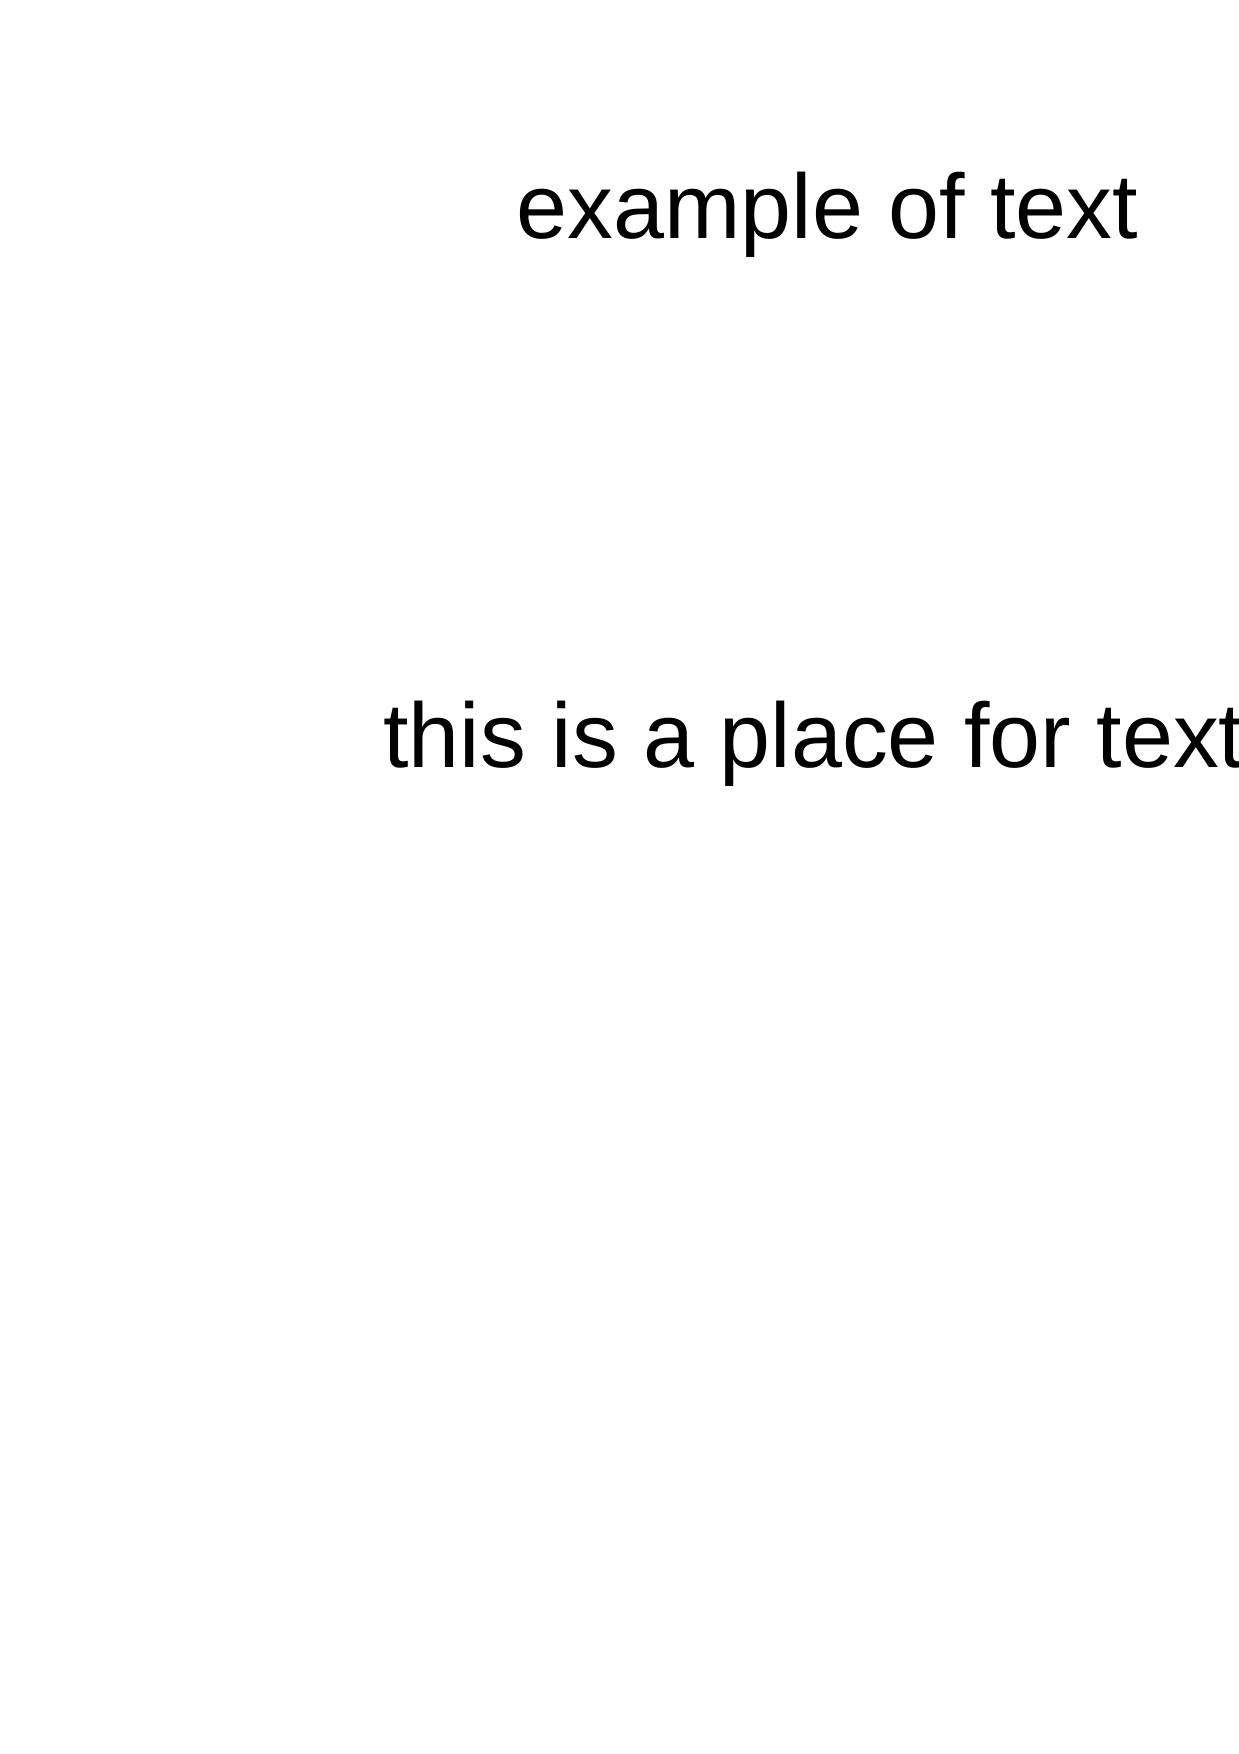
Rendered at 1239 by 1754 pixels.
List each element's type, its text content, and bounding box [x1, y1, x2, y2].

text_box this is a place for text. [121, 344, 1239, 1127]
title example of text [121, 102, 1239, 311]
